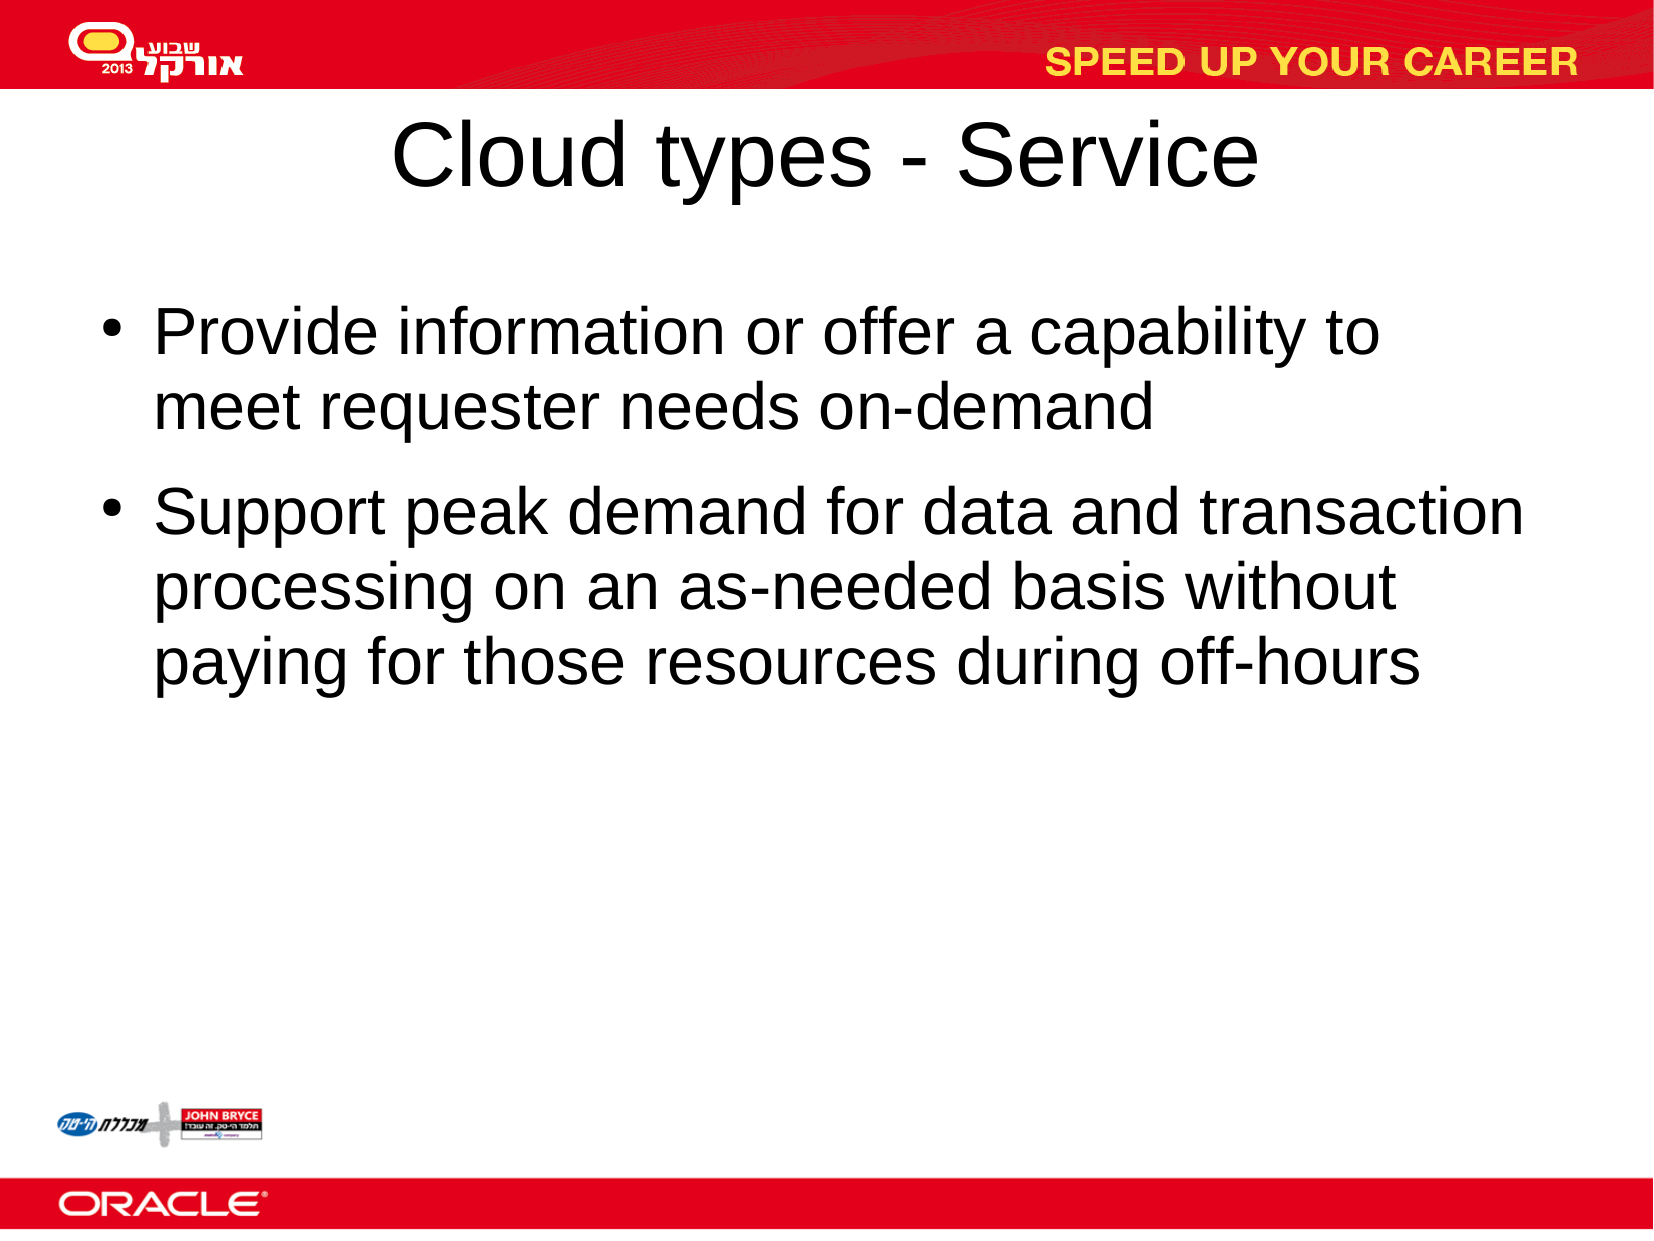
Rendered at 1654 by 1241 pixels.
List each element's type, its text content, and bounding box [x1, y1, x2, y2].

picture [0, 1087, 1653, 1240]
picture [0, 0, 1654, 89]
title Cloud types - Service [82, 49, 1571, 257]
list Provide information or offer a capability to meet requester needs on-demand Support peak demand for data and transaction processing on an as-needed basis without paying for those resources during off-hours [82, 290, 1538, 1010]
